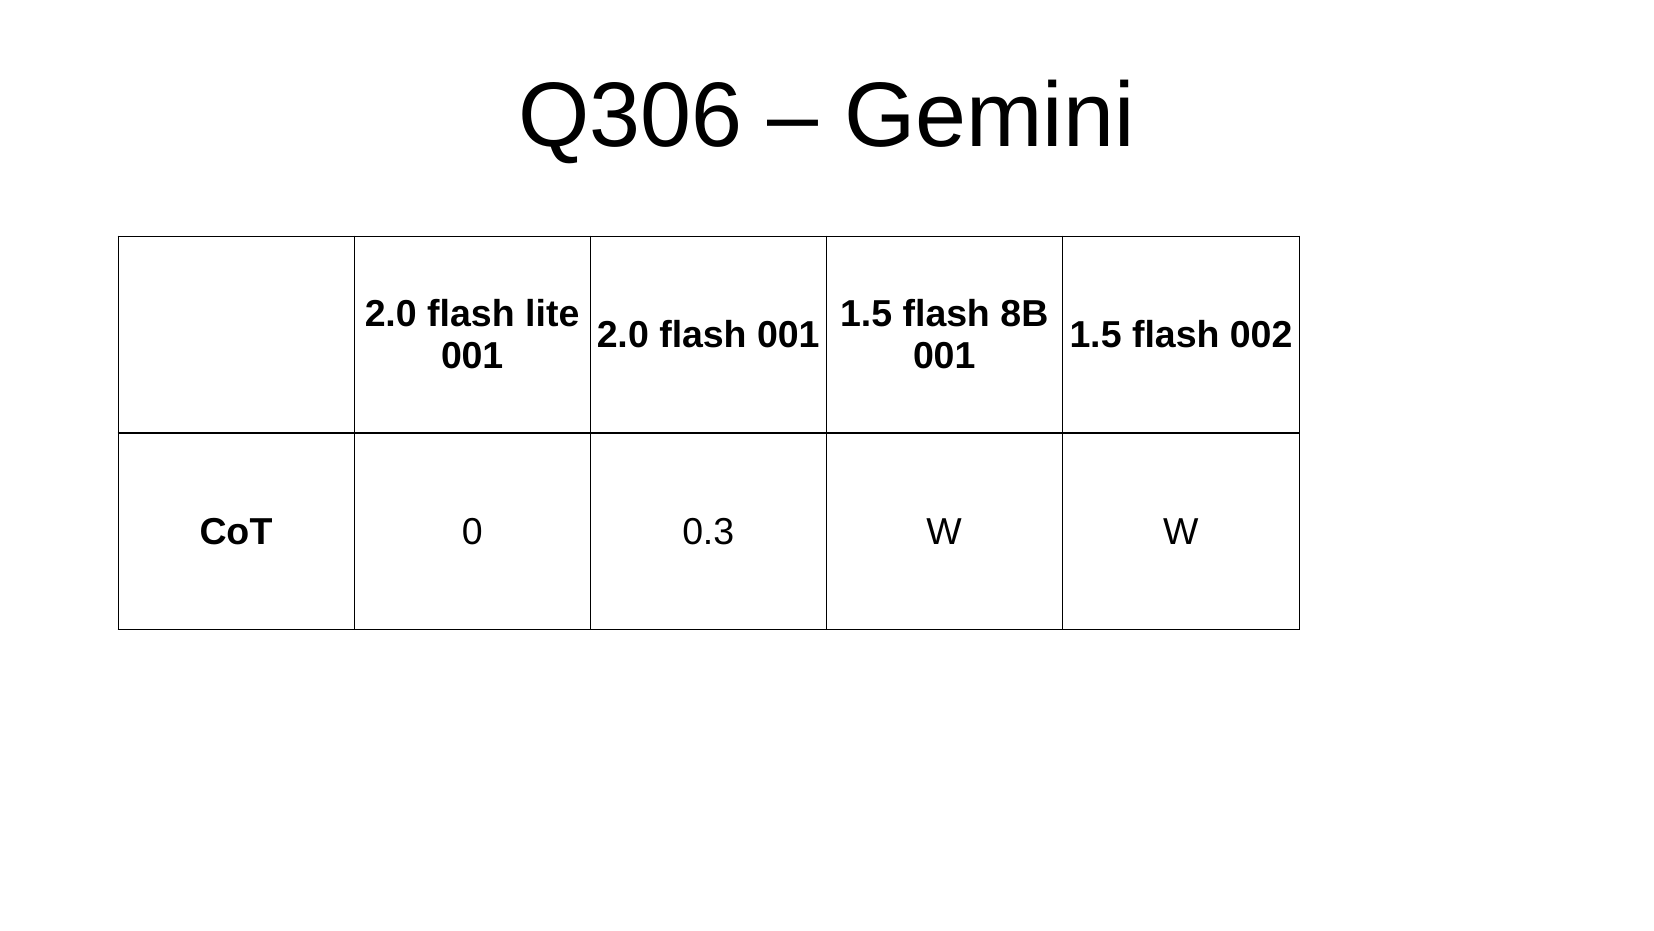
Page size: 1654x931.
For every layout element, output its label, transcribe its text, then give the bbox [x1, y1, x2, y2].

table_cell W [827, 434, 1062, 629]
table_header 2.0 flash 001 [591, 237, 826, 432]
table_cell CoT [119, 434, 354, 629]
table_header 1.5 flash 002 [1063, 237, 1299, 432]
table_cell 0.3 [591, 434, 826, 629]
table_cell 0 [355, 434, 590, 629]
table_header [119, 237, 354, 432]
title Q306 – Gemini [82, 37, 1571, 193]
table_header 1.5 flash 8B 001 [827, 237, 1062, 432]
table_header 2.0 flash lite 001 [355, 237, 590, 432]
table_cell W [1063, 434, 1299, 629]
